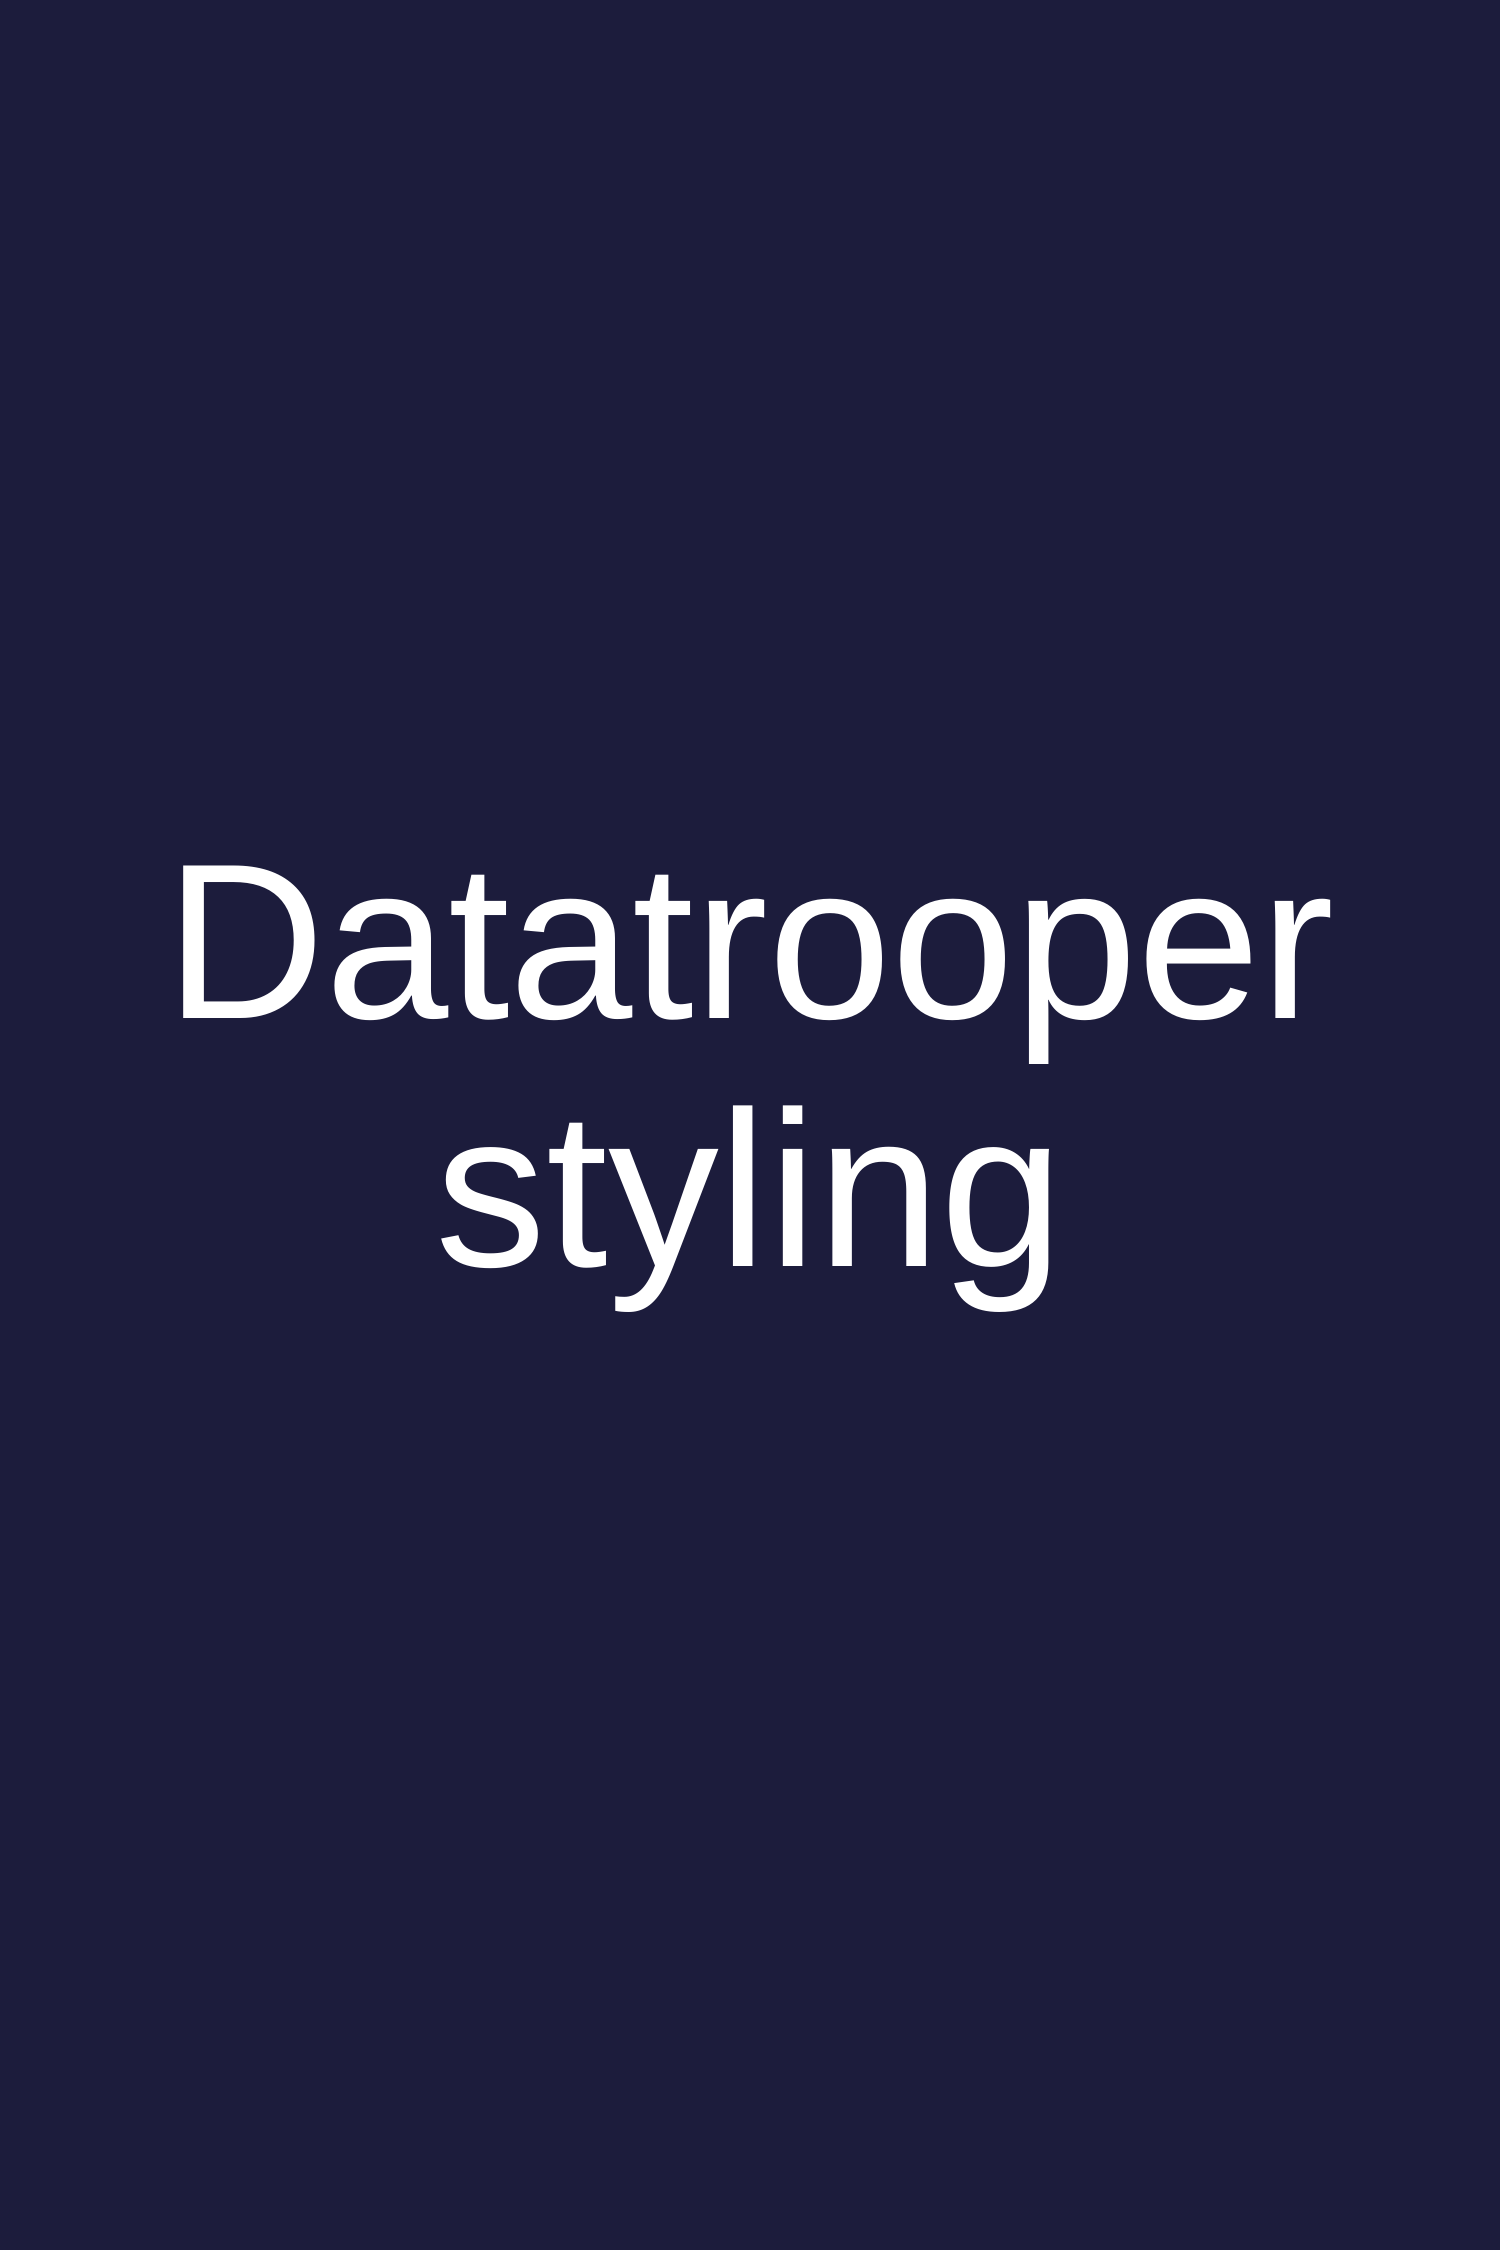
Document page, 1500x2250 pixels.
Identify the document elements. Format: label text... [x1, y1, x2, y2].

title Datatrooper styling [75, 693, 1426, 1437]
